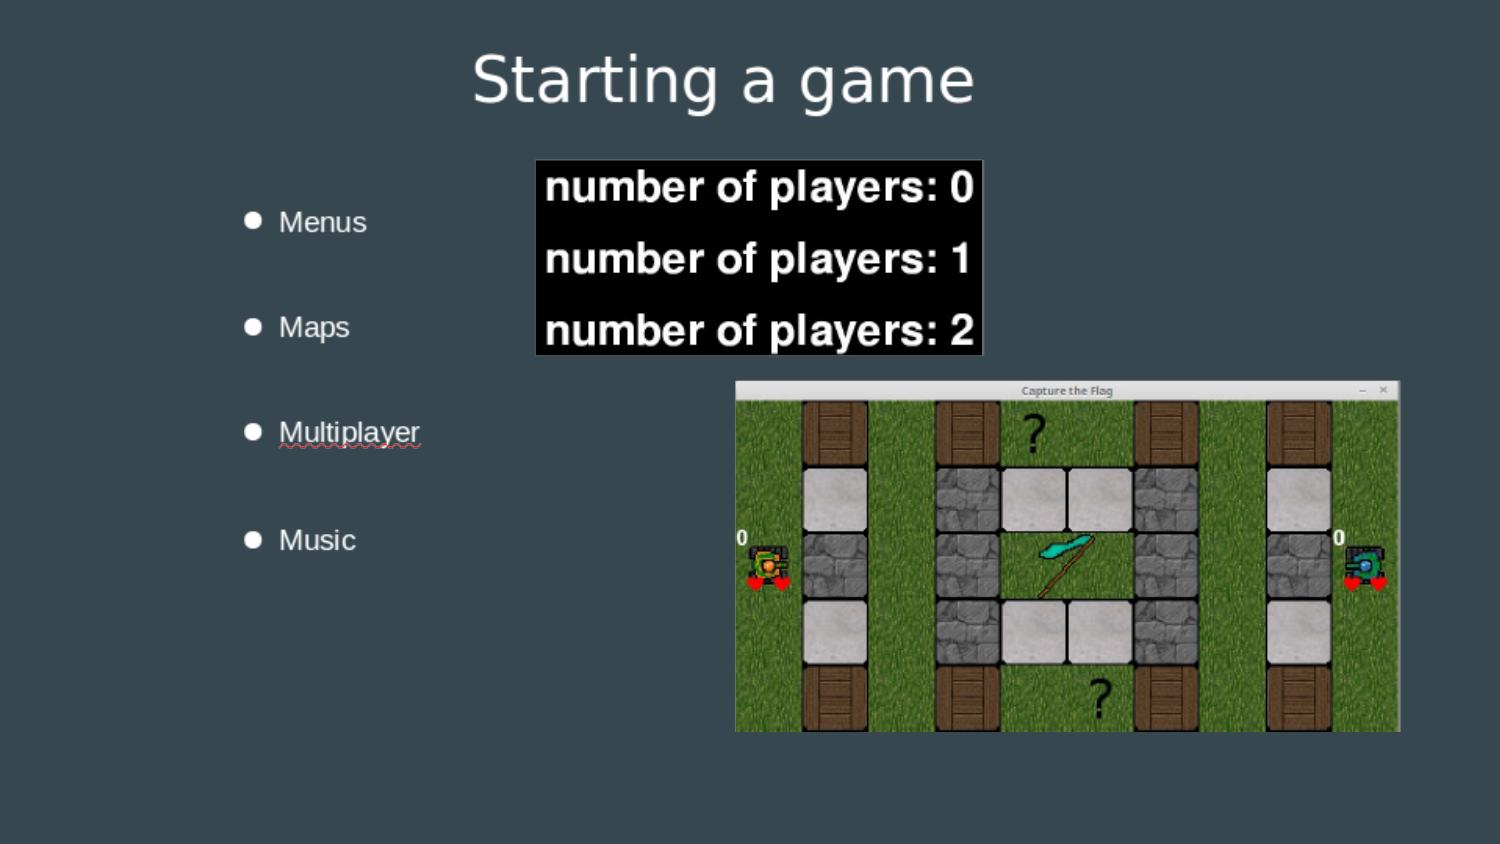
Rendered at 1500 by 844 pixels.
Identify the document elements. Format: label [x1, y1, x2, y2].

picture [24, 24, 1424, 732]
